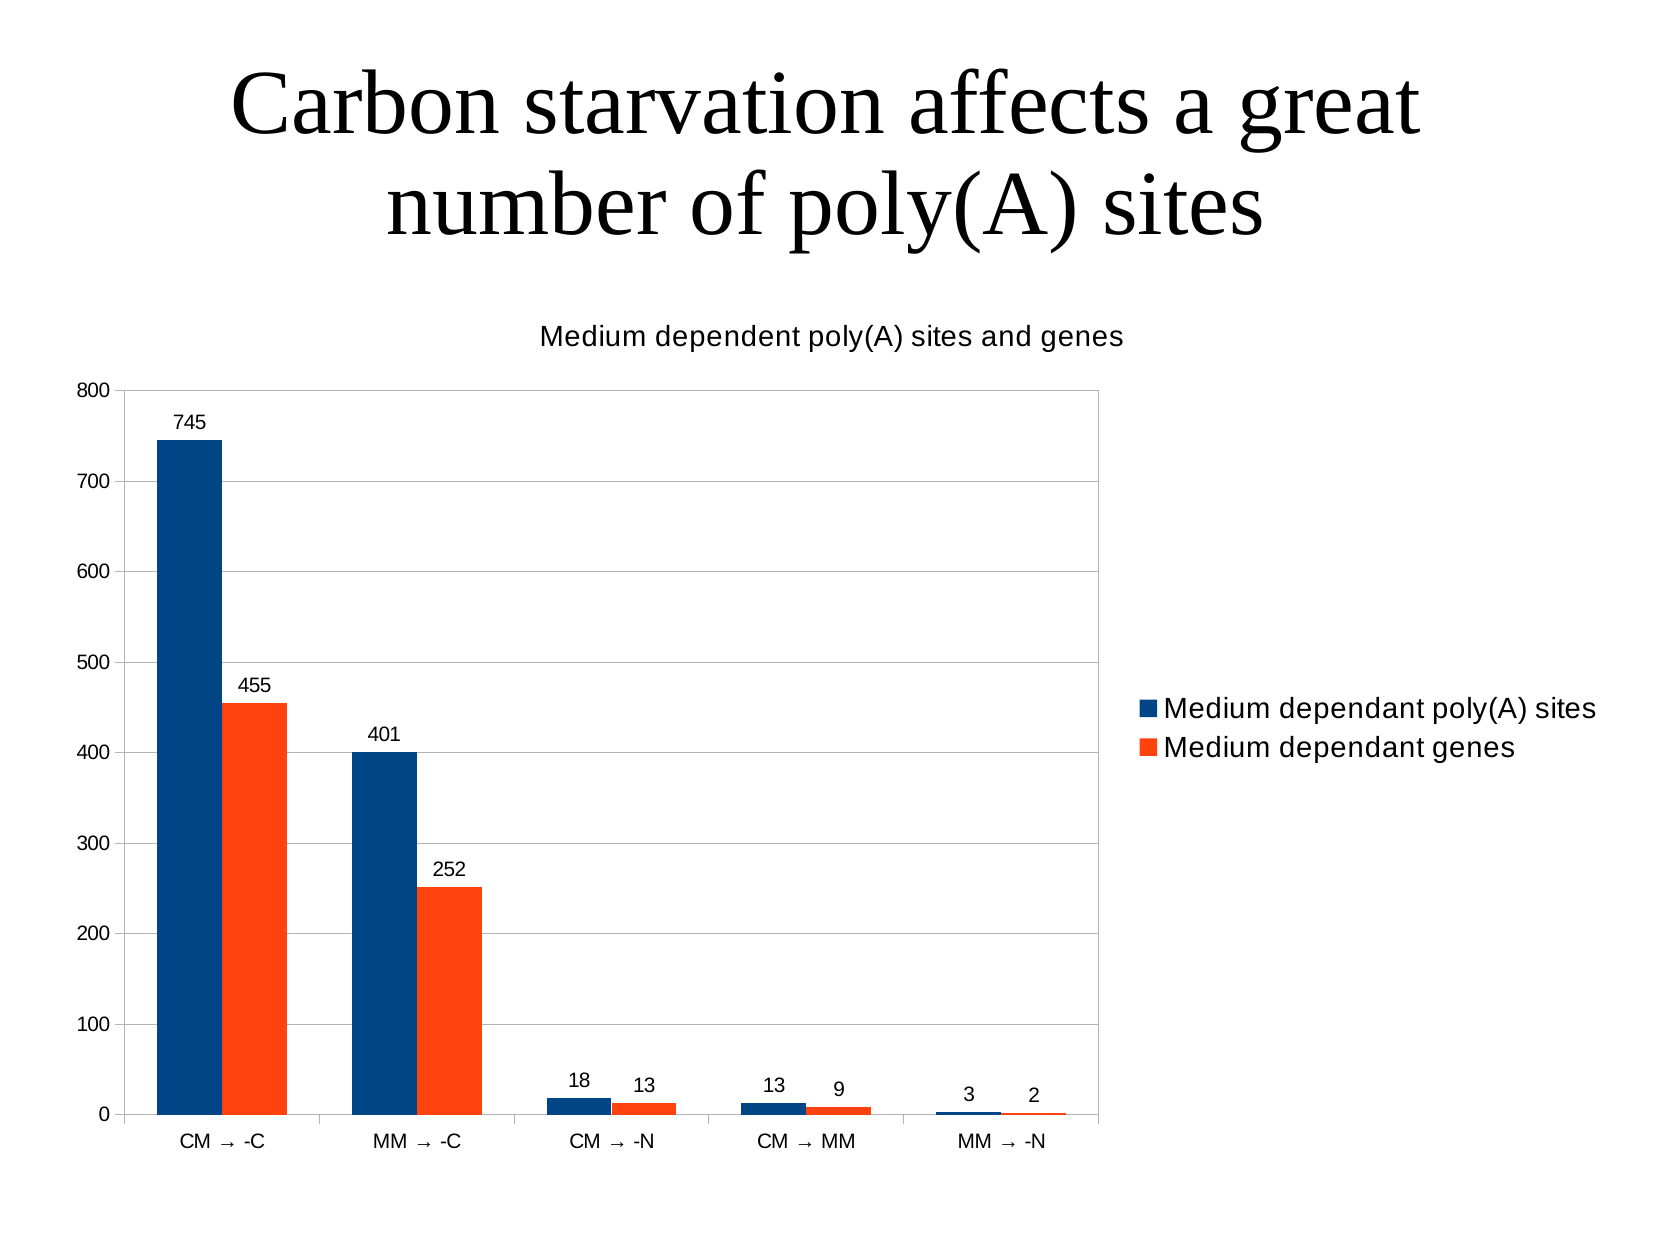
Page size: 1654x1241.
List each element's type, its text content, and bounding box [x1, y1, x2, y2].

chart [45, 285, 1621, 1171]
title Carbon starvation affects a great number of poly(A) sites [82, 49, 1571, 257]
